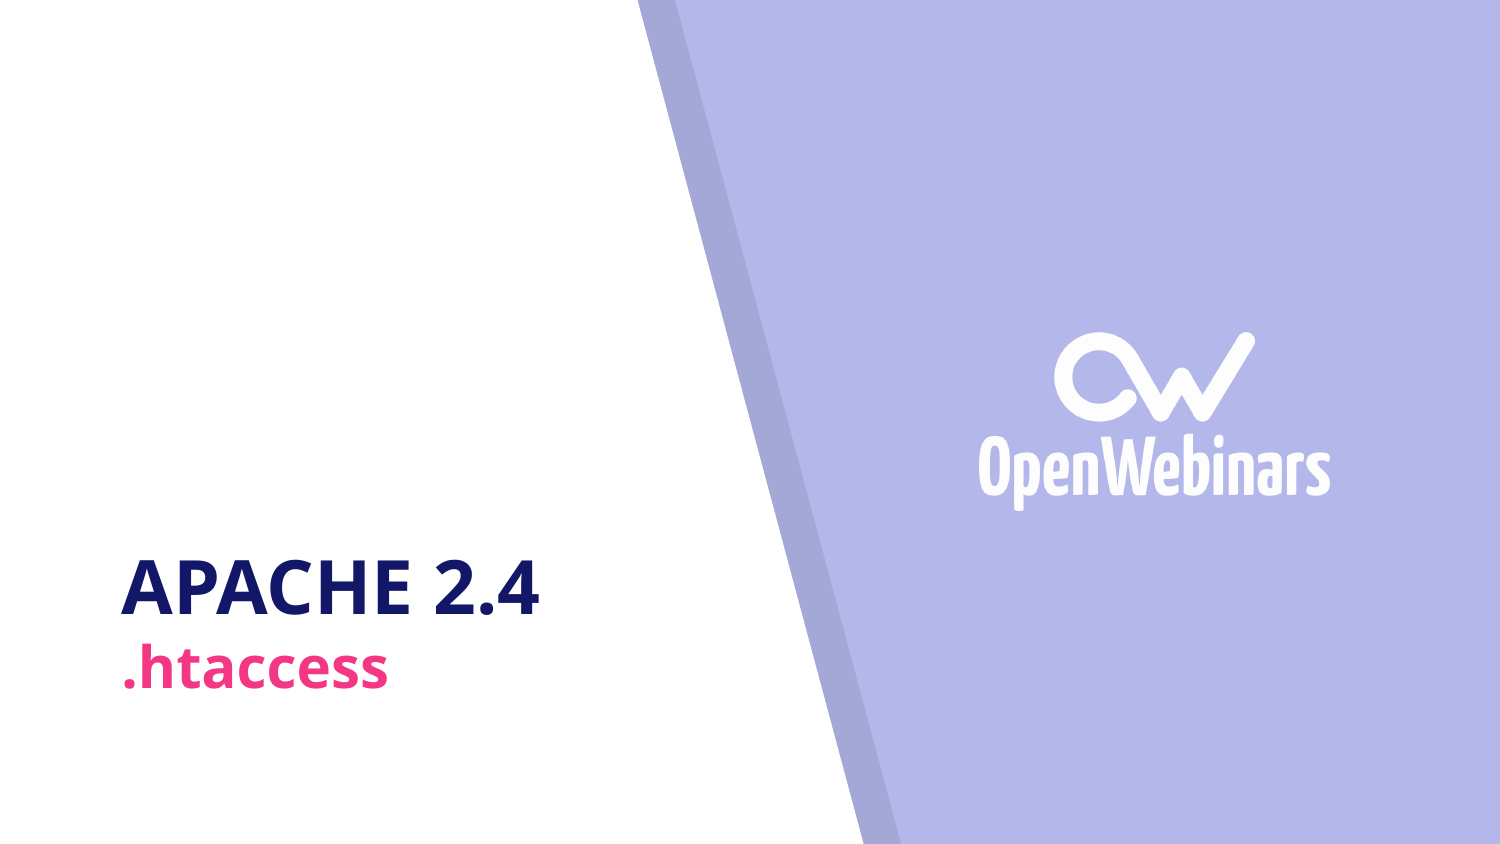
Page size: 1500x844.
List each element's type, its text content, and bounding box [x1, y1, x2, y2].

picture [979, 332, 1330, 512]
title APACHE 2.4 .htaccess [106, 520, 945, 715]
